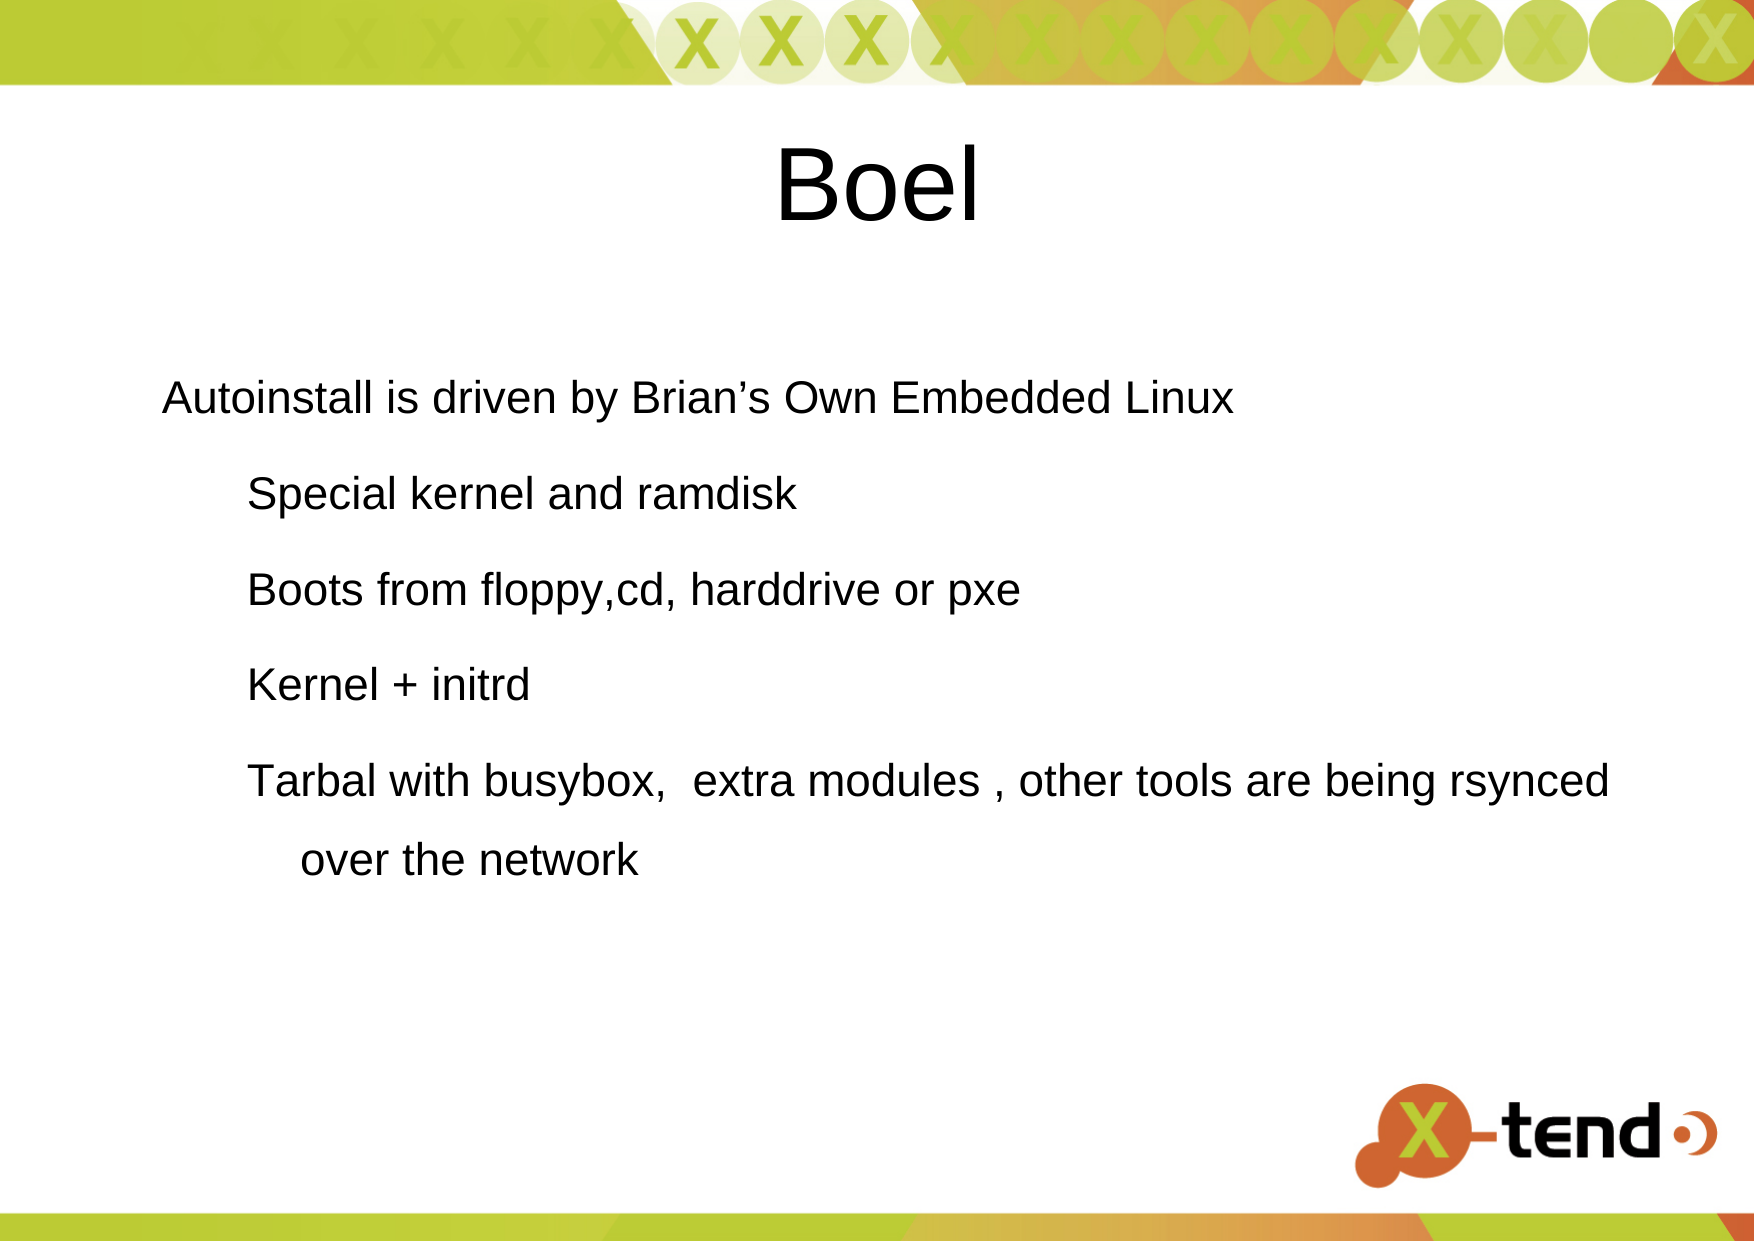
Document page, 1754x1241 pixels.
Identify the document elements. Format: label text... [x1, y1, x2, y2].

title Boel [128, 49, 1627, 257]
picture [0, 0, 1754, 1241]
list Autoinstall is driven by Brian’s Own Embedded Linux Special kernel and ramdisk Boots from floppy,cd, harddrive or pxe Kernel + initrd Tarbal with busybox, extra modules , other tools are being rsynced over the network [161, 344, 1627, 1127]
